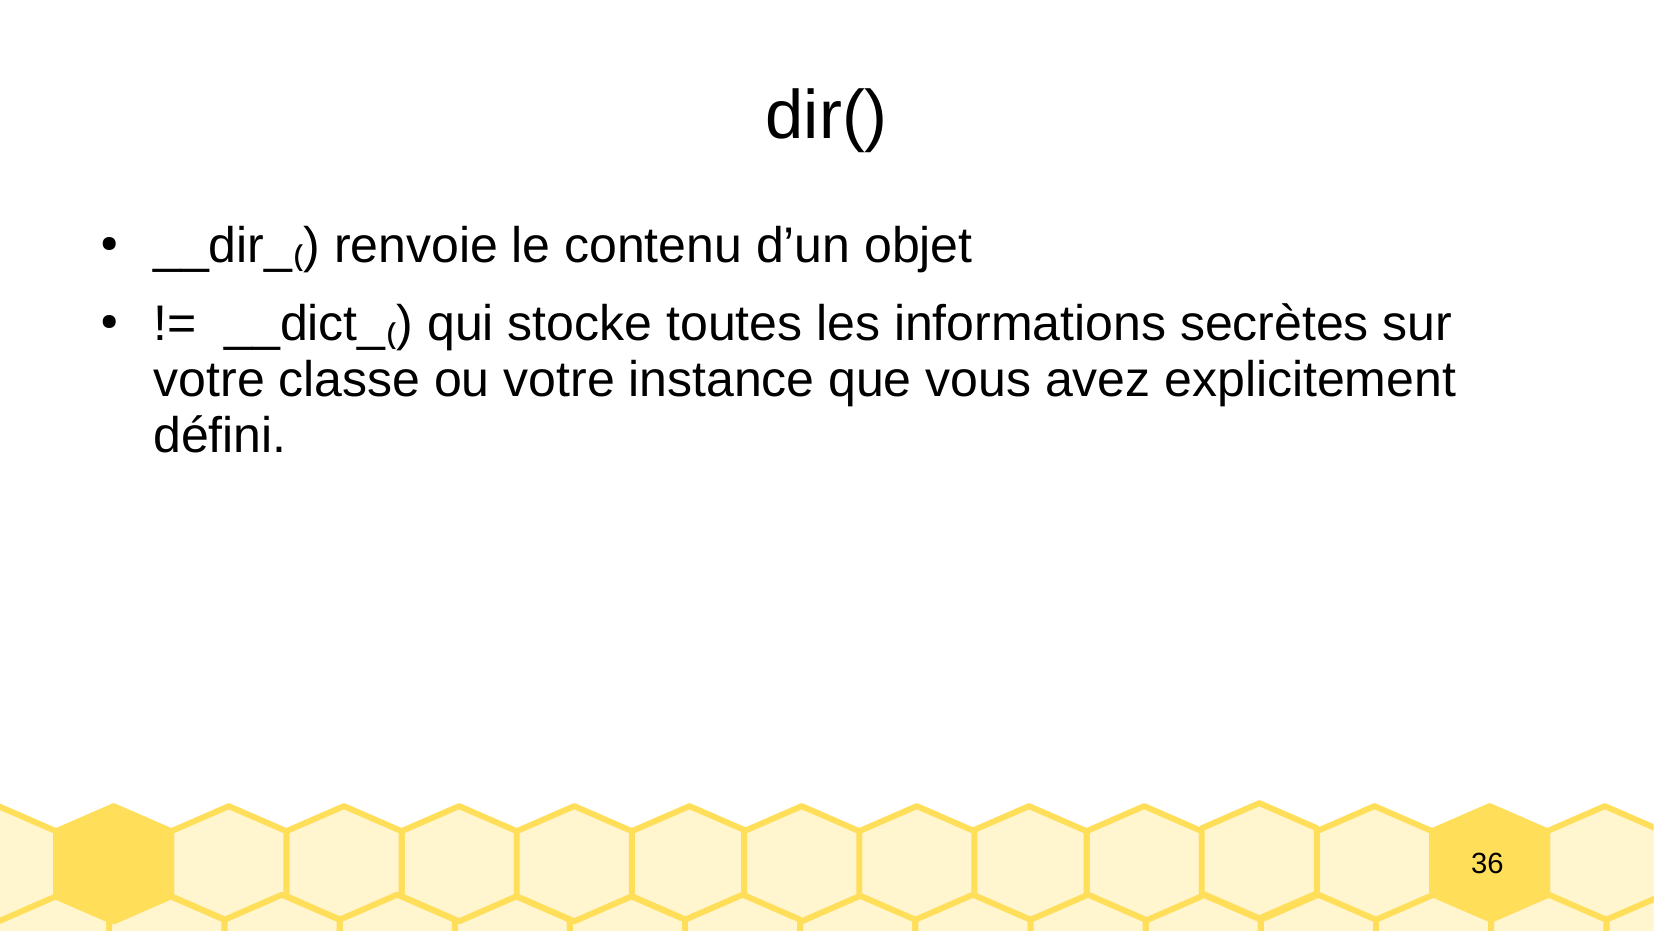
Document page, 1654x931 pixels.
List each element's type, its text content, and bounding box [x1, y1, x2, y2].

list __dir_₍) renvoie le contenu d’un objet != __dict_₍) qui stocke toutes les informations secrètes sur votre classe ou votre instance que vous avez explicitement défini. [82, 217, 1571, 758]
title dir() [82, 37, 1571, 193]
